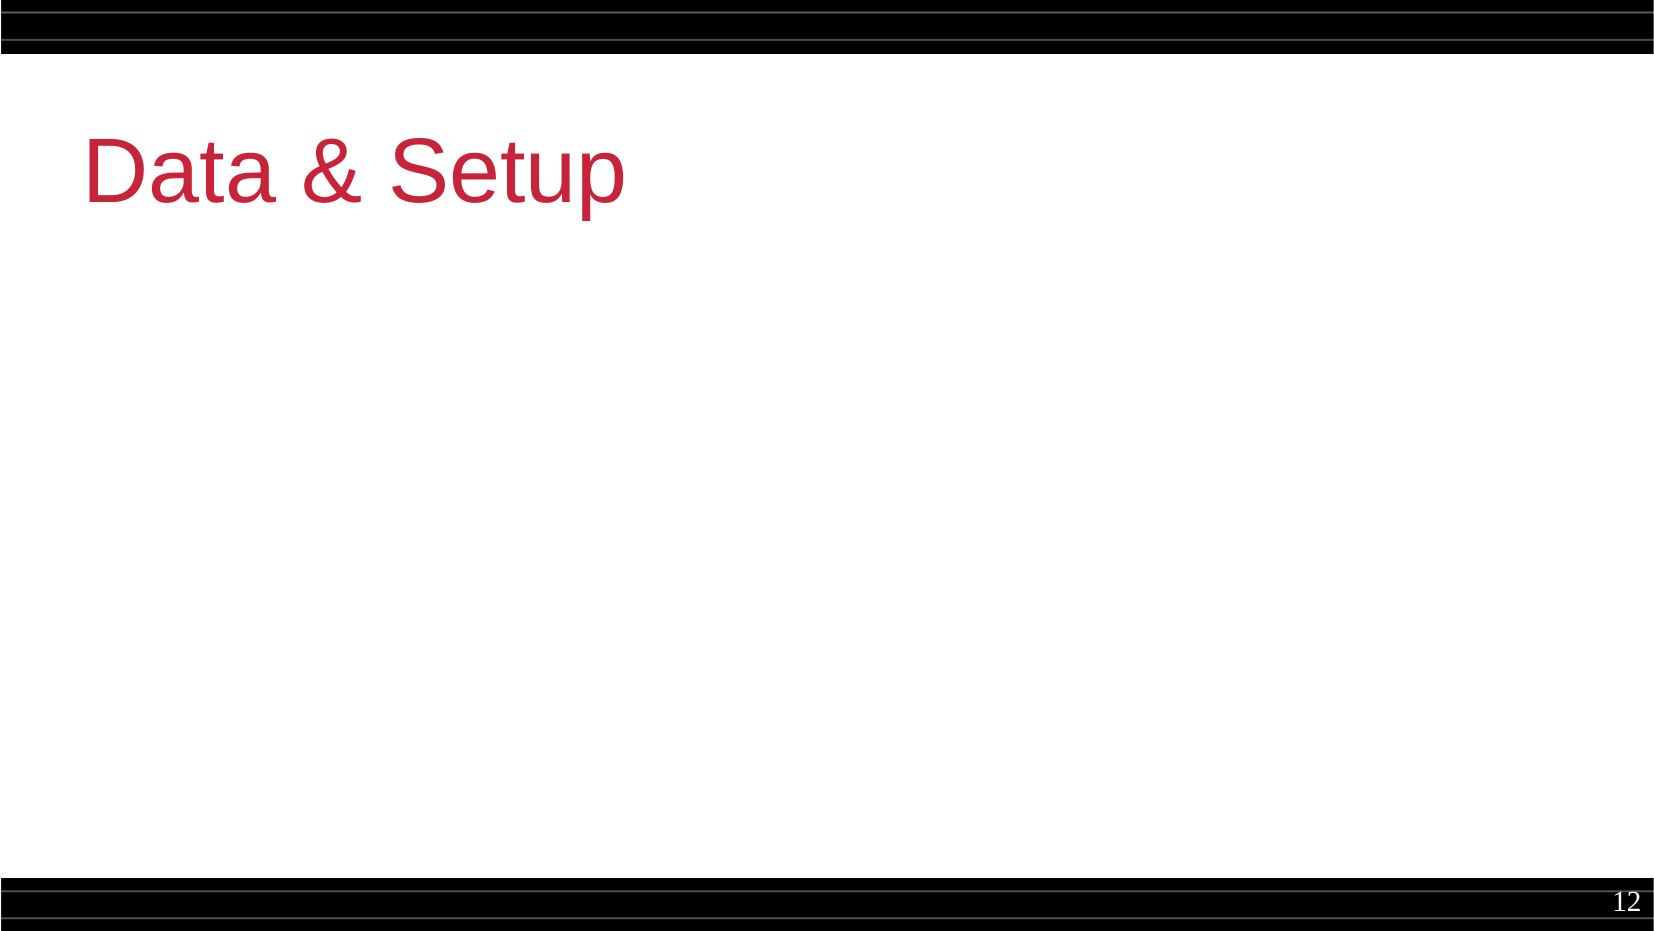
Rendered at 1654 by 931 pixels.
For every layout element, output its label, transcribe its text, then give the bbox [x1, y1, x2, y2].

picture [1, 0, 1654, 54]
title Data & Setup [82, 92, 1571, 249]
picture [1, 878, 1654, 931]
